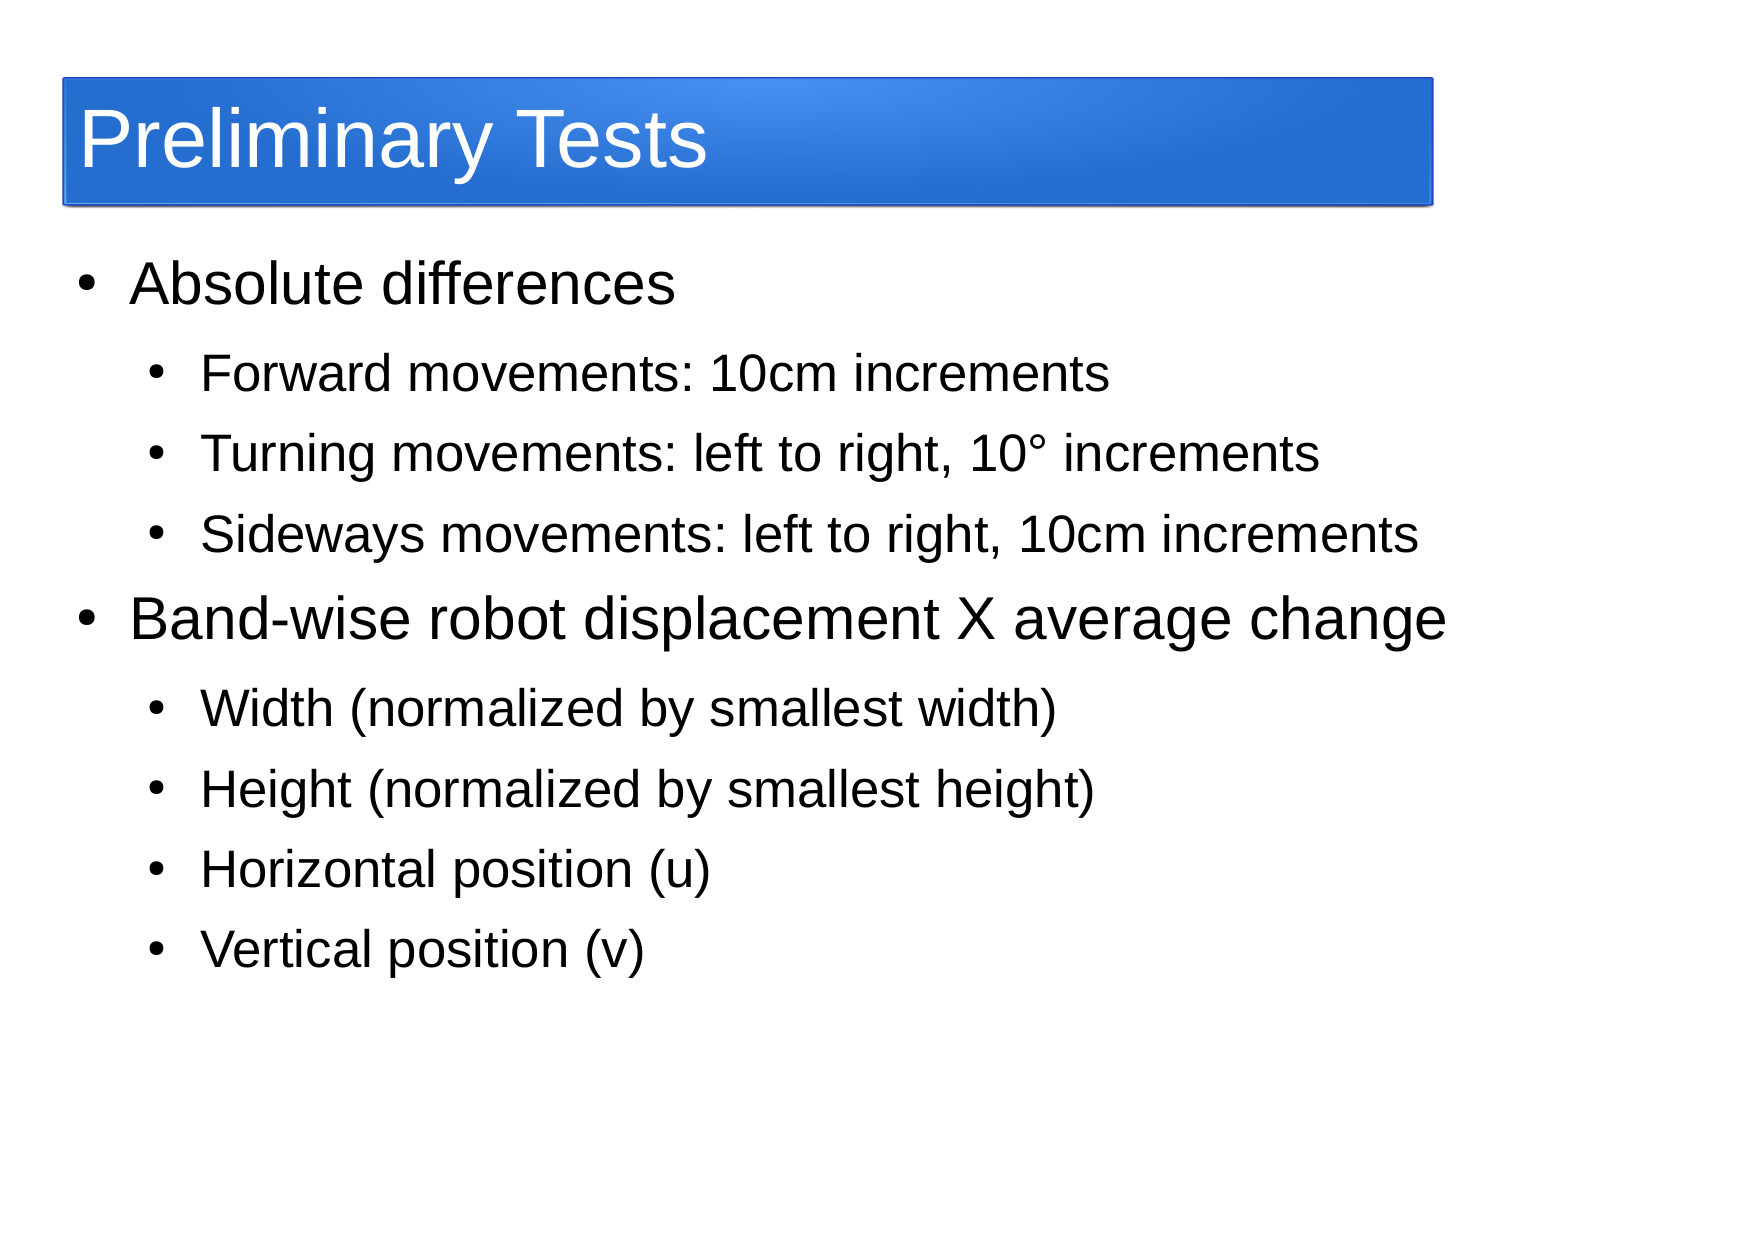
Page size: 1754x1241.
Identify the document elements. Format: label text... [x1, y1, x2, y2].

title Preliminary Tests [78, 80, 1429, 198]
picture [58, 77, 1439, 209]
list Absolute differences Forward movements: 10cm increments Turning movements: left to right, 10° increments Sideways movements: left to right, 10cm increments Band-wise robot displacement X average change Width (normalized by smallest width) Height (normalized by smallest height) Horizontal position (u) Vertical position (v) [58, 249, 1696, 1122]
